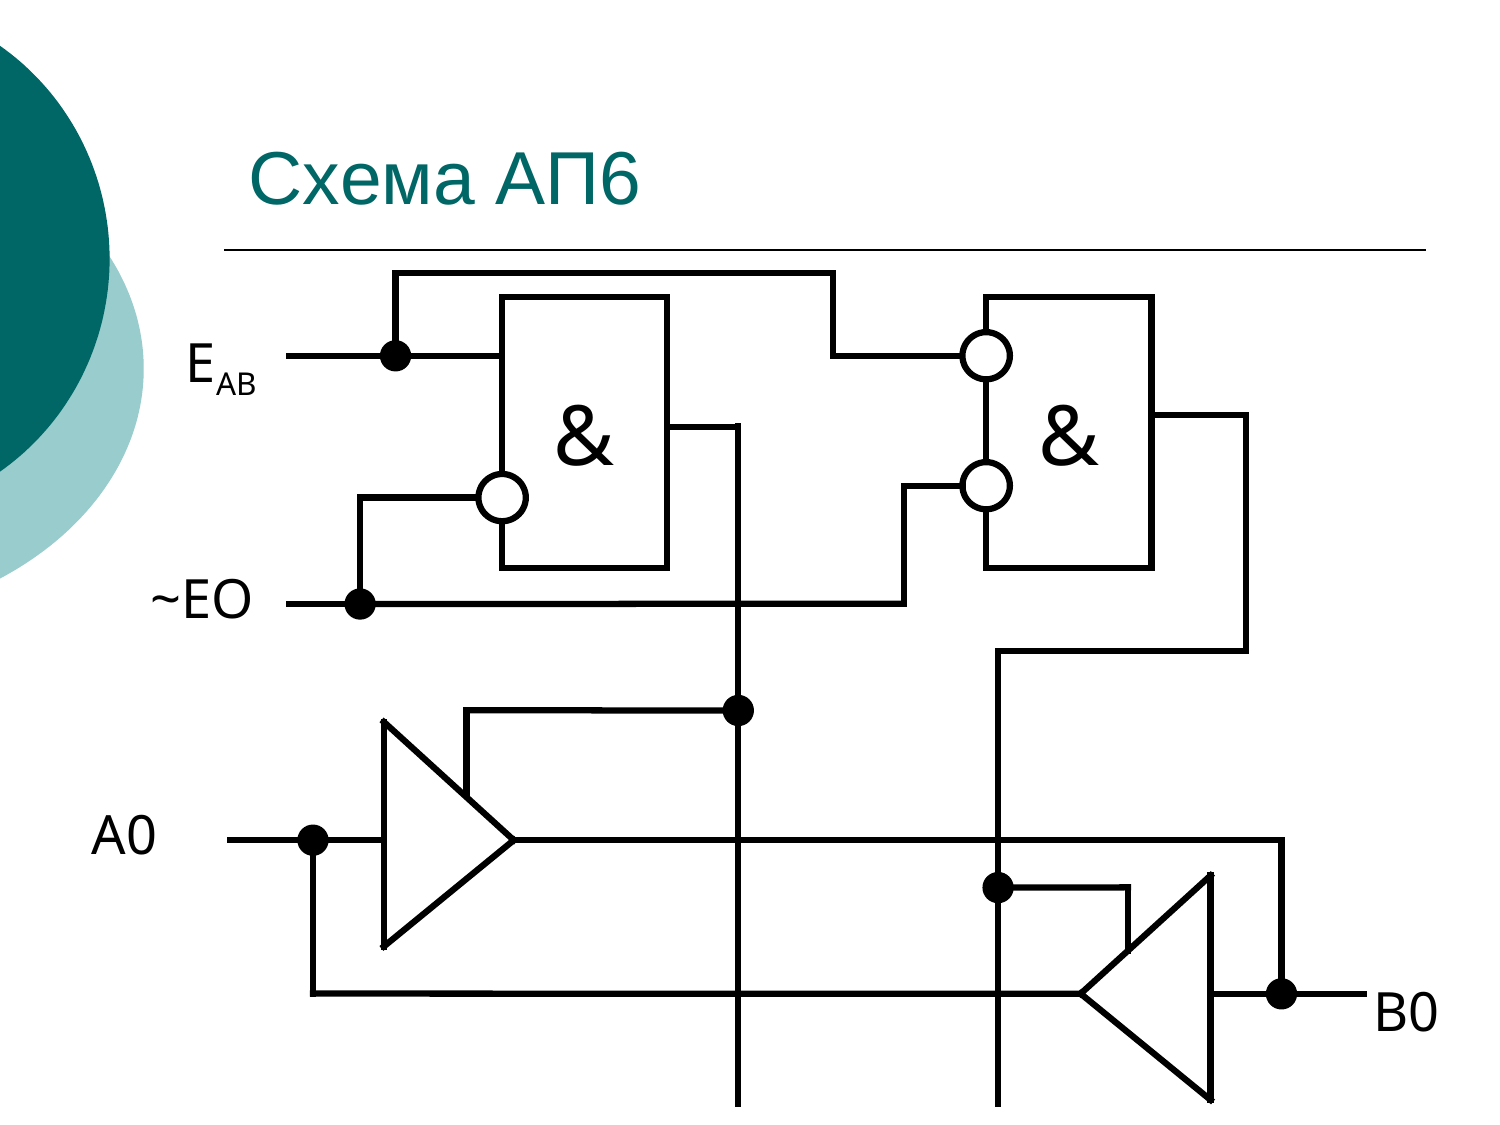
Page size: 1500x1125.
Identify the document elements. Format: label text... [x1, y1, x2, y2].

text_box [962, 332, 1010, 380]
text_box EAB [171, 320, 349, 410]
text_box & [501, 296, 668, 569]
text_box ~EO [135, 556, 313, 637]
title Схема АП6 [233, 58, 1416, 228]
text_box [962, 462, 1010, 510]
text_box & [986, 296, 1152, 569]
text_box A0 [76, 792, 255, 874]
text_box B0 [1358, 970, 1500, 1051]
text_box [478, 473, 526, 522]
